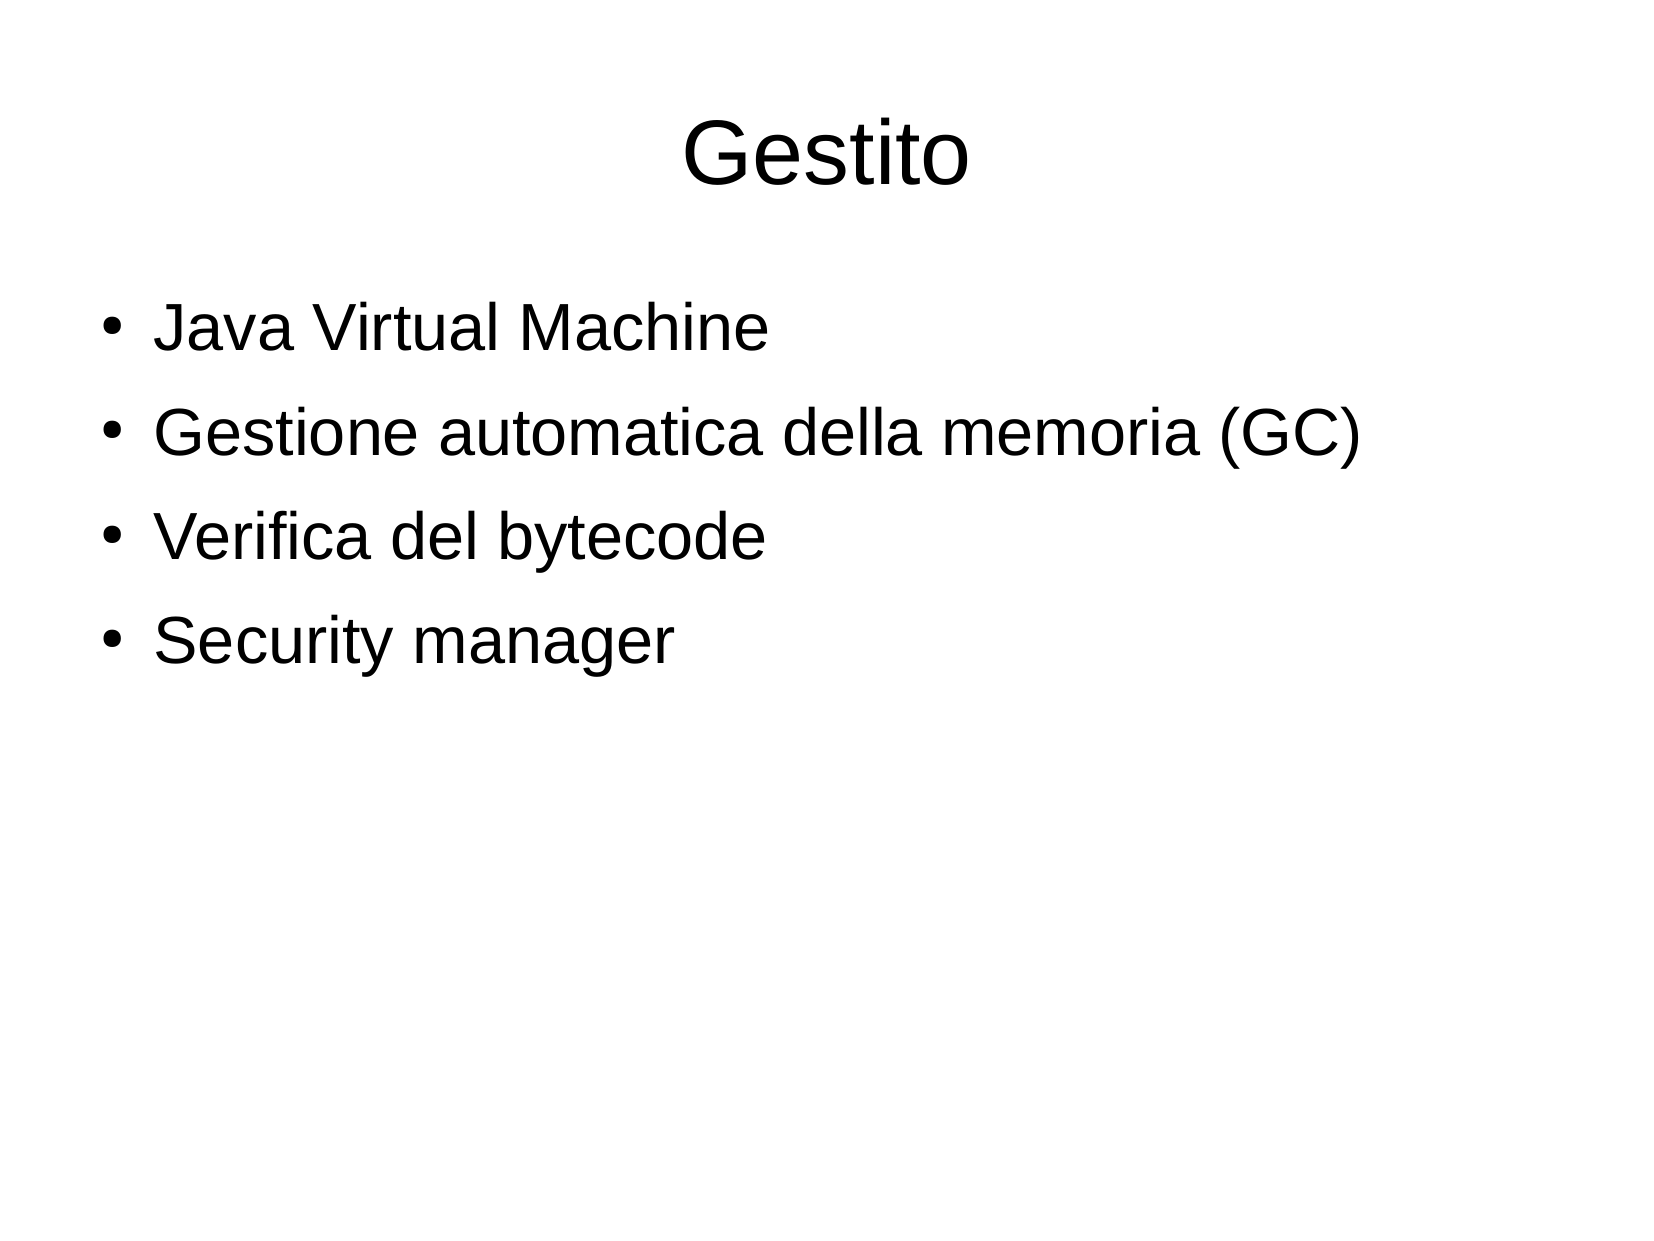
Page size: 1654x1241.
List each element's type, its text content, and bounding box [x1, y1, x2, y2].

title Gestito [82, 49, 1571, 257]
list Java Virtual Machine Gestione automatica della memoria (GC) Verifica del bytecode Security manager [82, 290, 1571, 1010]
